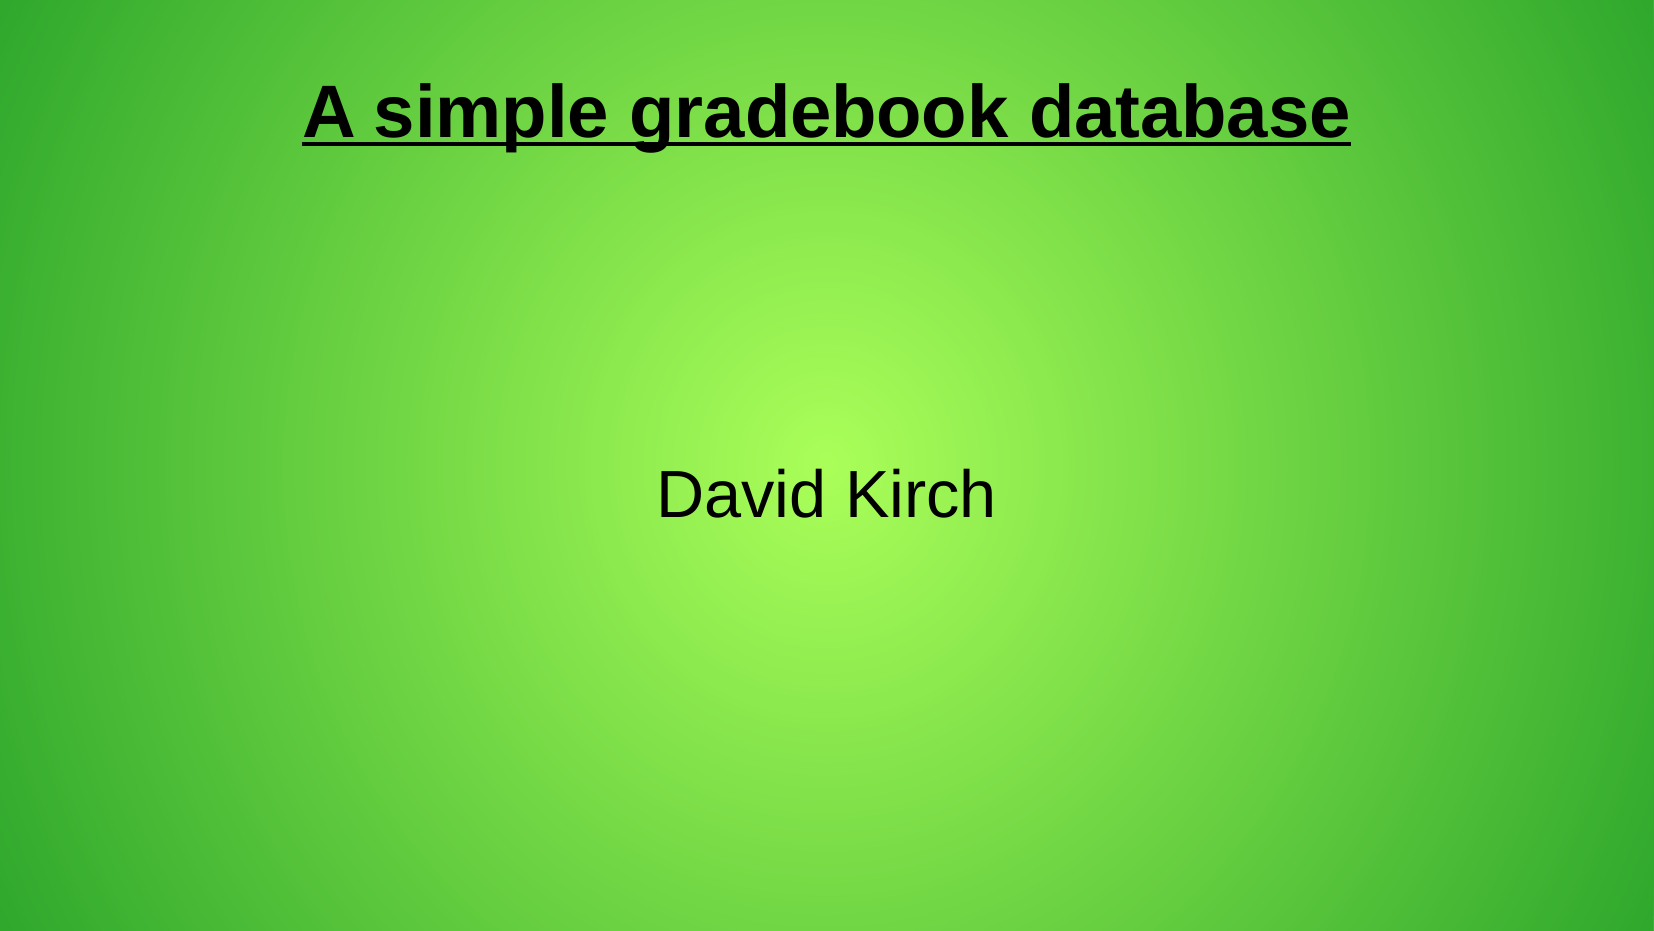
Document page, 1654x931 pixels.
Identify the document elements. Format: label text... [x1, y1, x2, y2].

subtitle David Kirch [82, 224, 1571, 764]
title A simple gradebook database [82, 35, 1571, 189]
